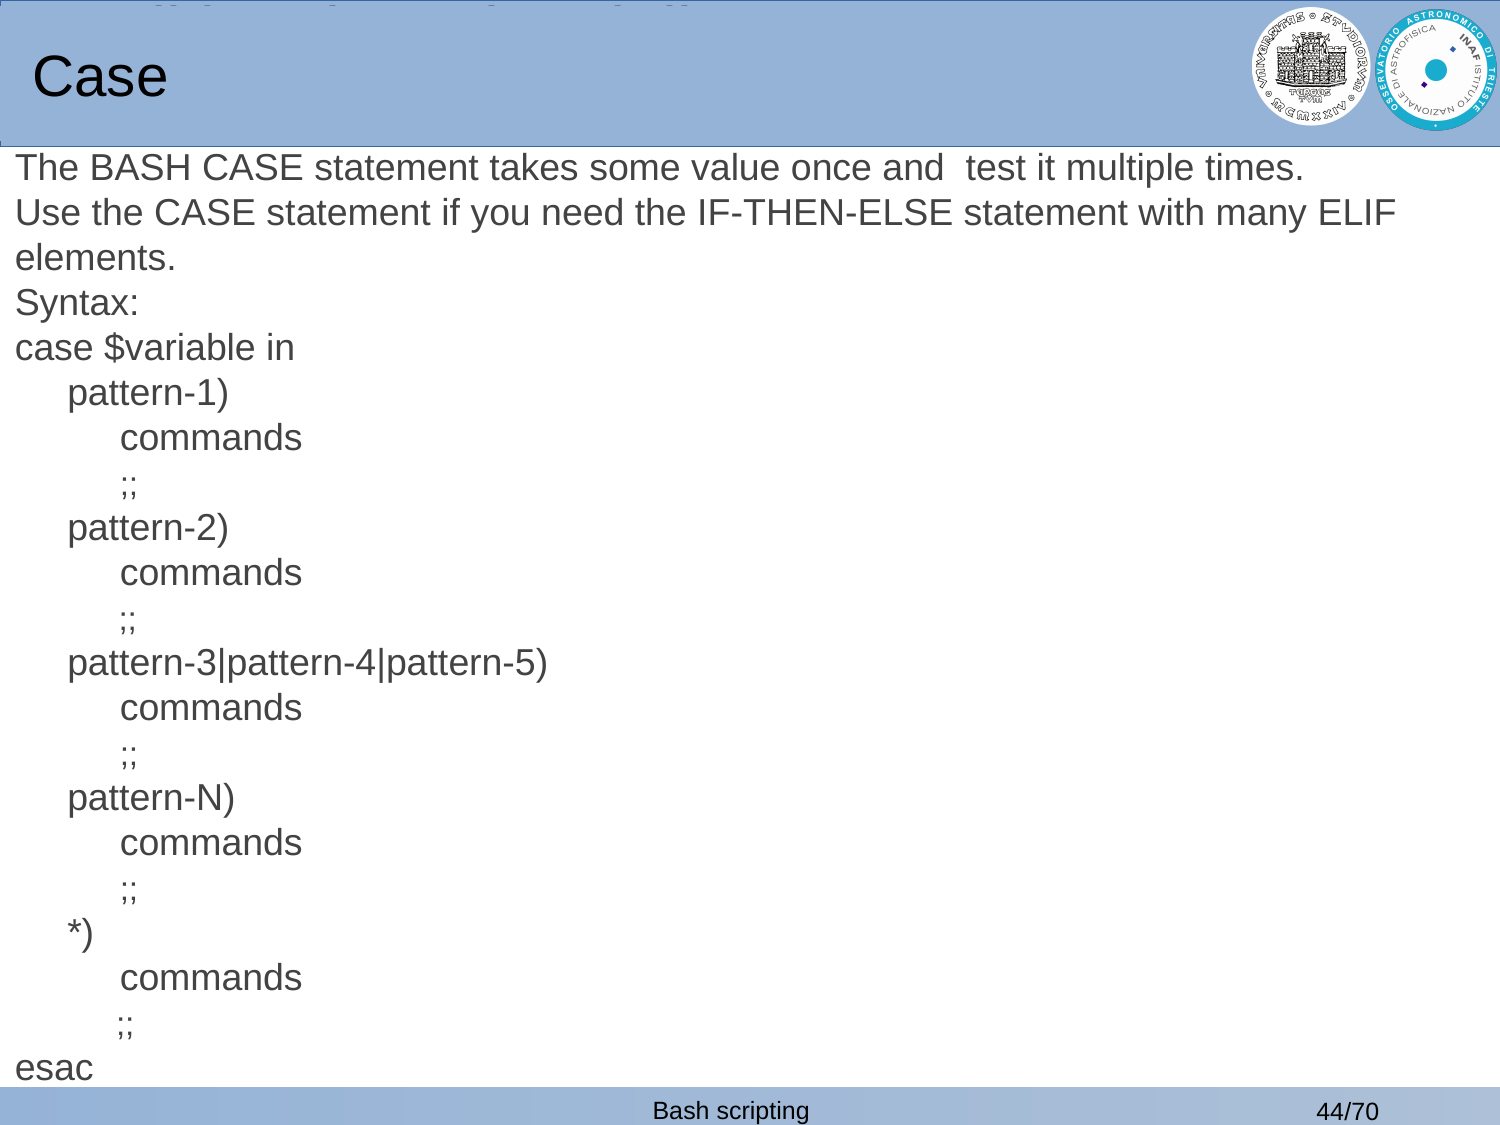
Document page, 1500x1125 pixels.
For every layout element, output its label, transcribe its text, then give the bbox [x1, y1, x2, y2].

text_box Case [0, 5, 1232, 141]
list The BASH CASE statement takes some value once and test it multiple times. Use the CASE statement if you need the IF-THEN-ELSE statement with many ELIF elements. Syntax: case $variable in pattern-1) commands ;; pattern-2) commands ;; pattern-3|pattern-4|pattern-5) commands ;; pattern-N) commands ;; *) commands ;; esac [0, 135, 1500, 1081]
title Traditional service delivery [0, 0, 1500, 135]
